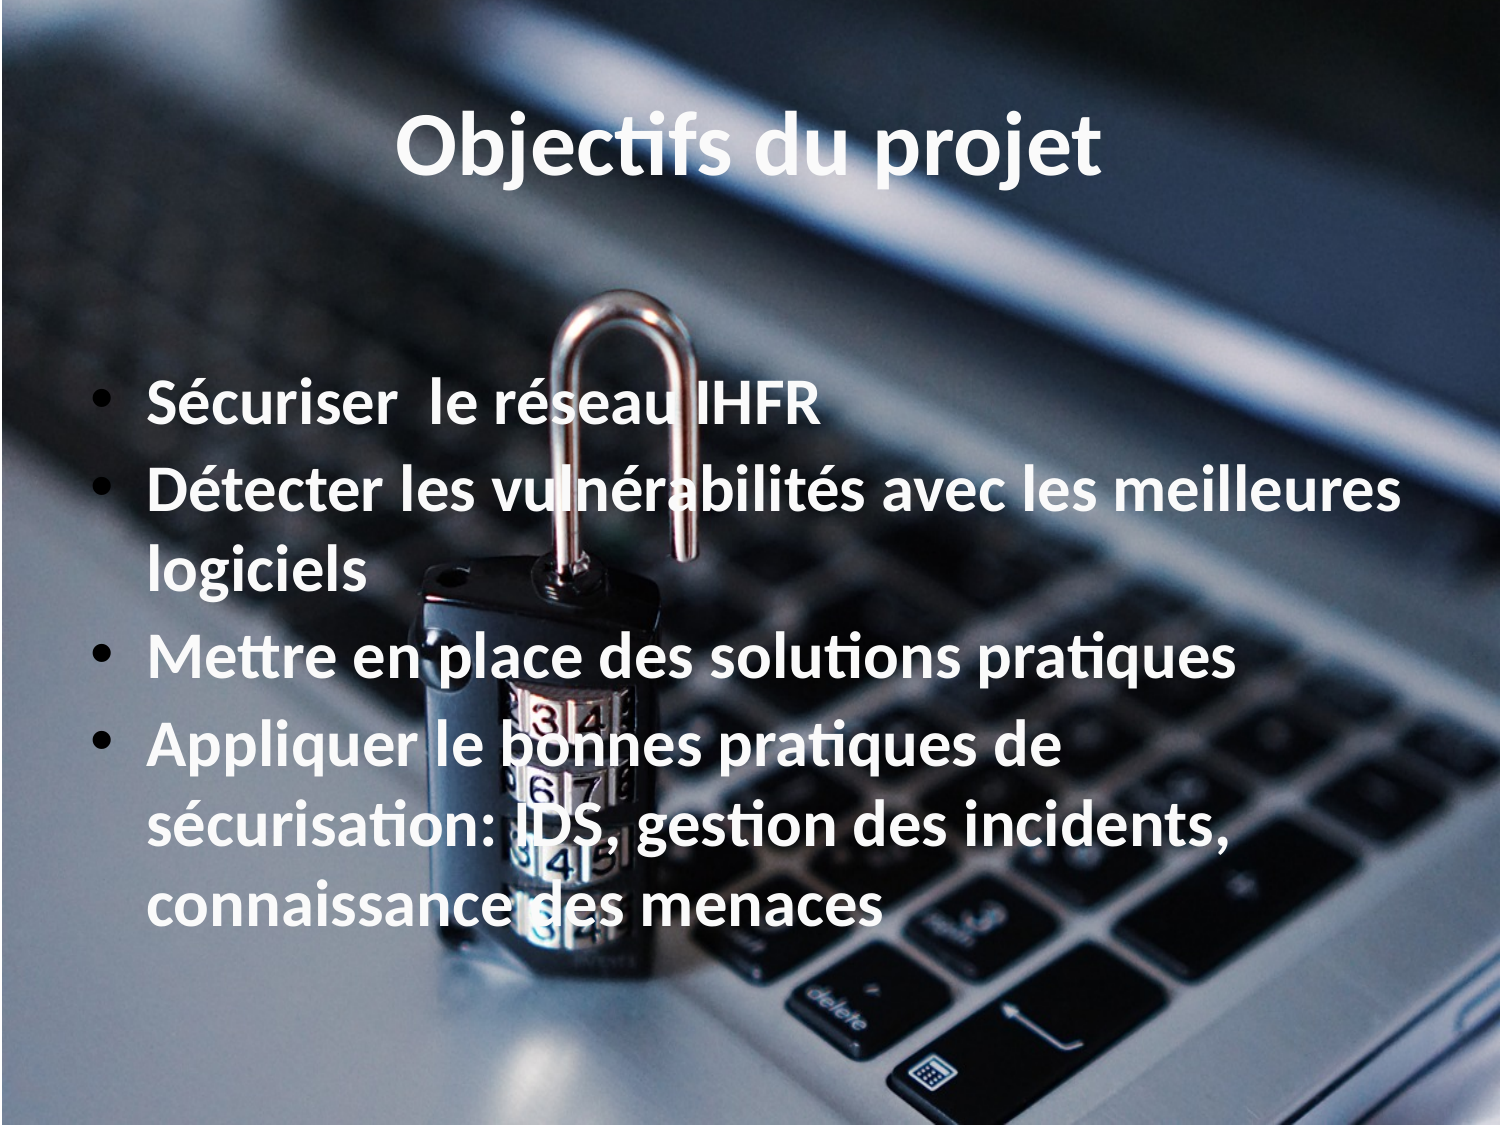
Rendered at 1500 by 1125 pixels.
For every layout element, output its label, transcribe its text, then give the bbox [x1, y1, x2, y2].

list Sécuriser le réseau IHFR Détecter les vulnérabilités avec les meilleures logiciels Mettre en place des solutions pratiques Appliquer le bonnes pratiques de sécurisation: IDS, gestion des incidents, connaissance des menaces [75, 262, 1425, 1005]
picture [2, 0, 1500, 1125]
title Objectifs du projet [75, 45, 1425, 233]
